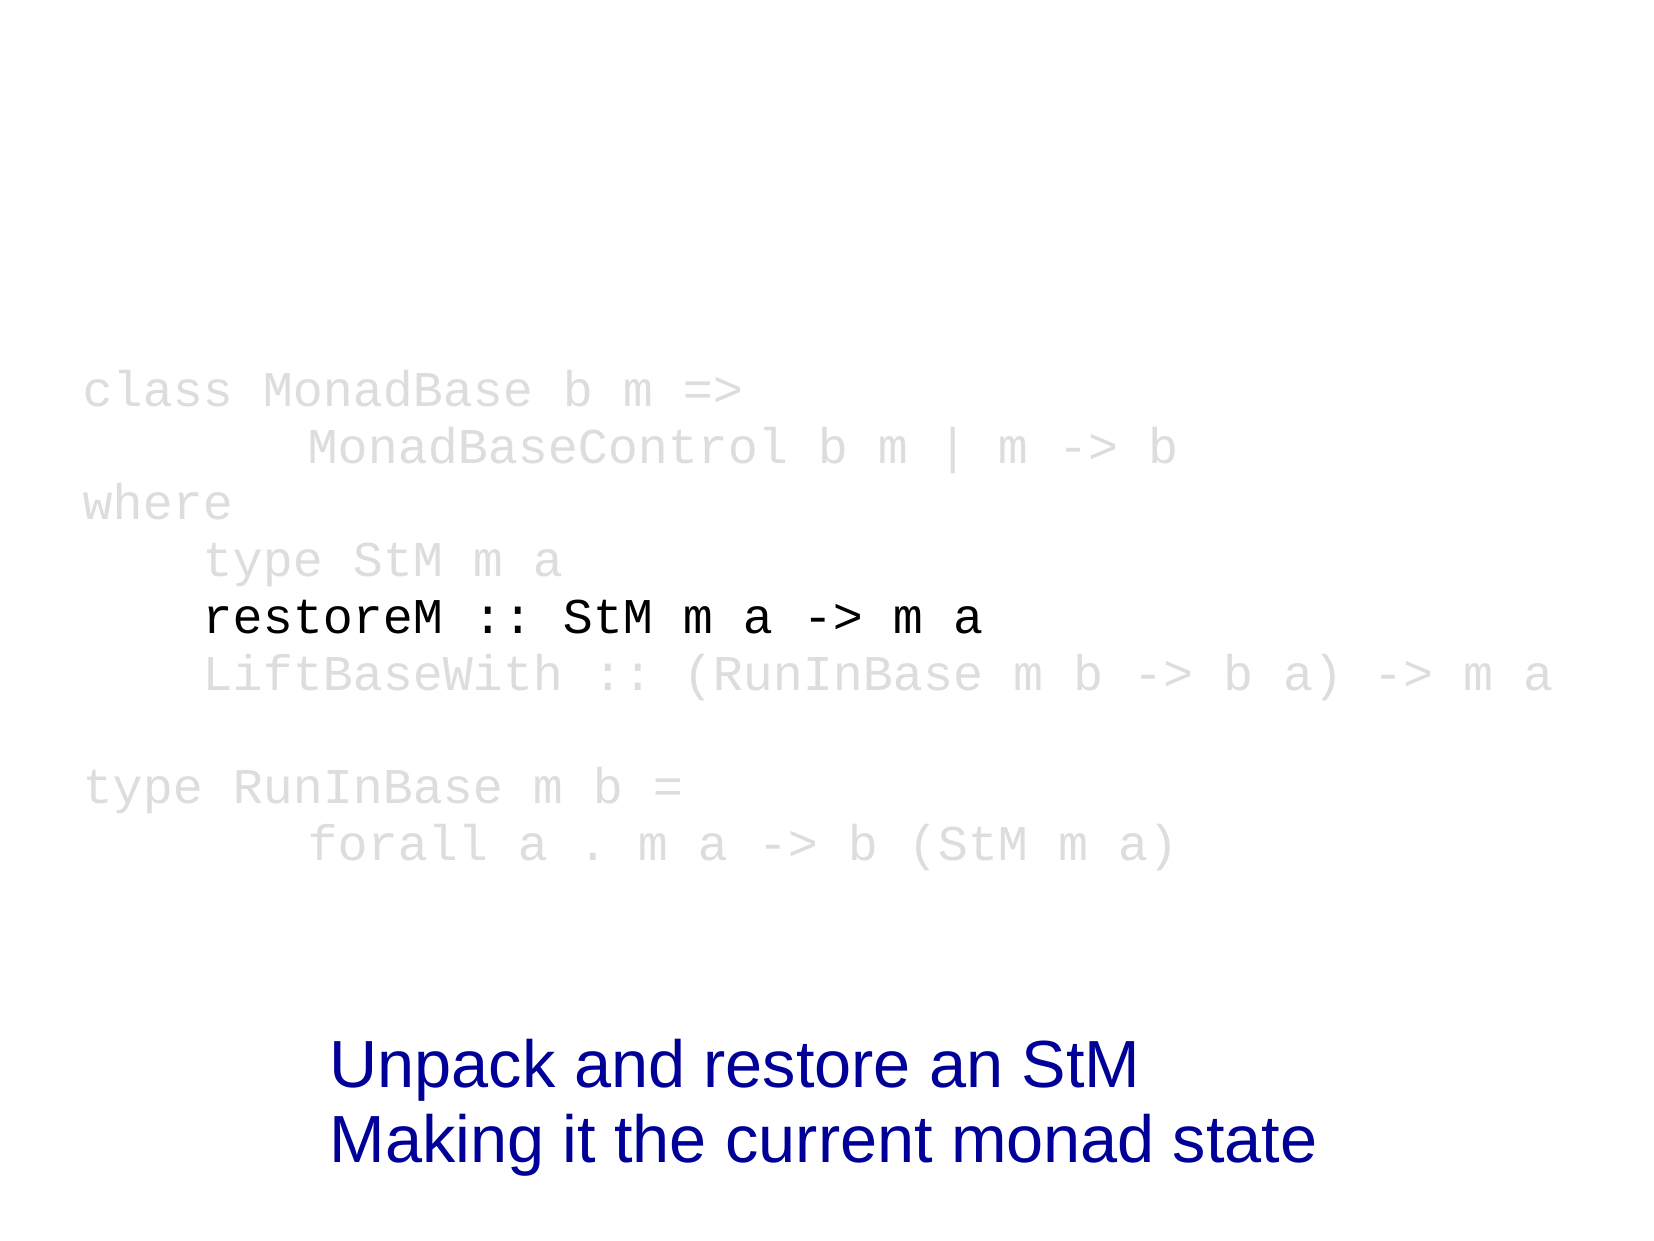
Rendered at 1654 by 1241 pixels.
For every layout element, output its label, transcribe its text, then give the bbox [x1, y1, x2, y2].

subtitle class MonadBase b m => MonadBaseControl b m | m -> b where type StM m a restoreM :: StM m a -> m a LiftBaseWith :: (RunInBase m b -> b a) -> m a type RunInBase m b = forall a . m a -> b (StM m a) [82, 299, 1571, 941]
text_box Unpack and restore an StM Making it the current monad state [315, 1020, 1337, 1185]
